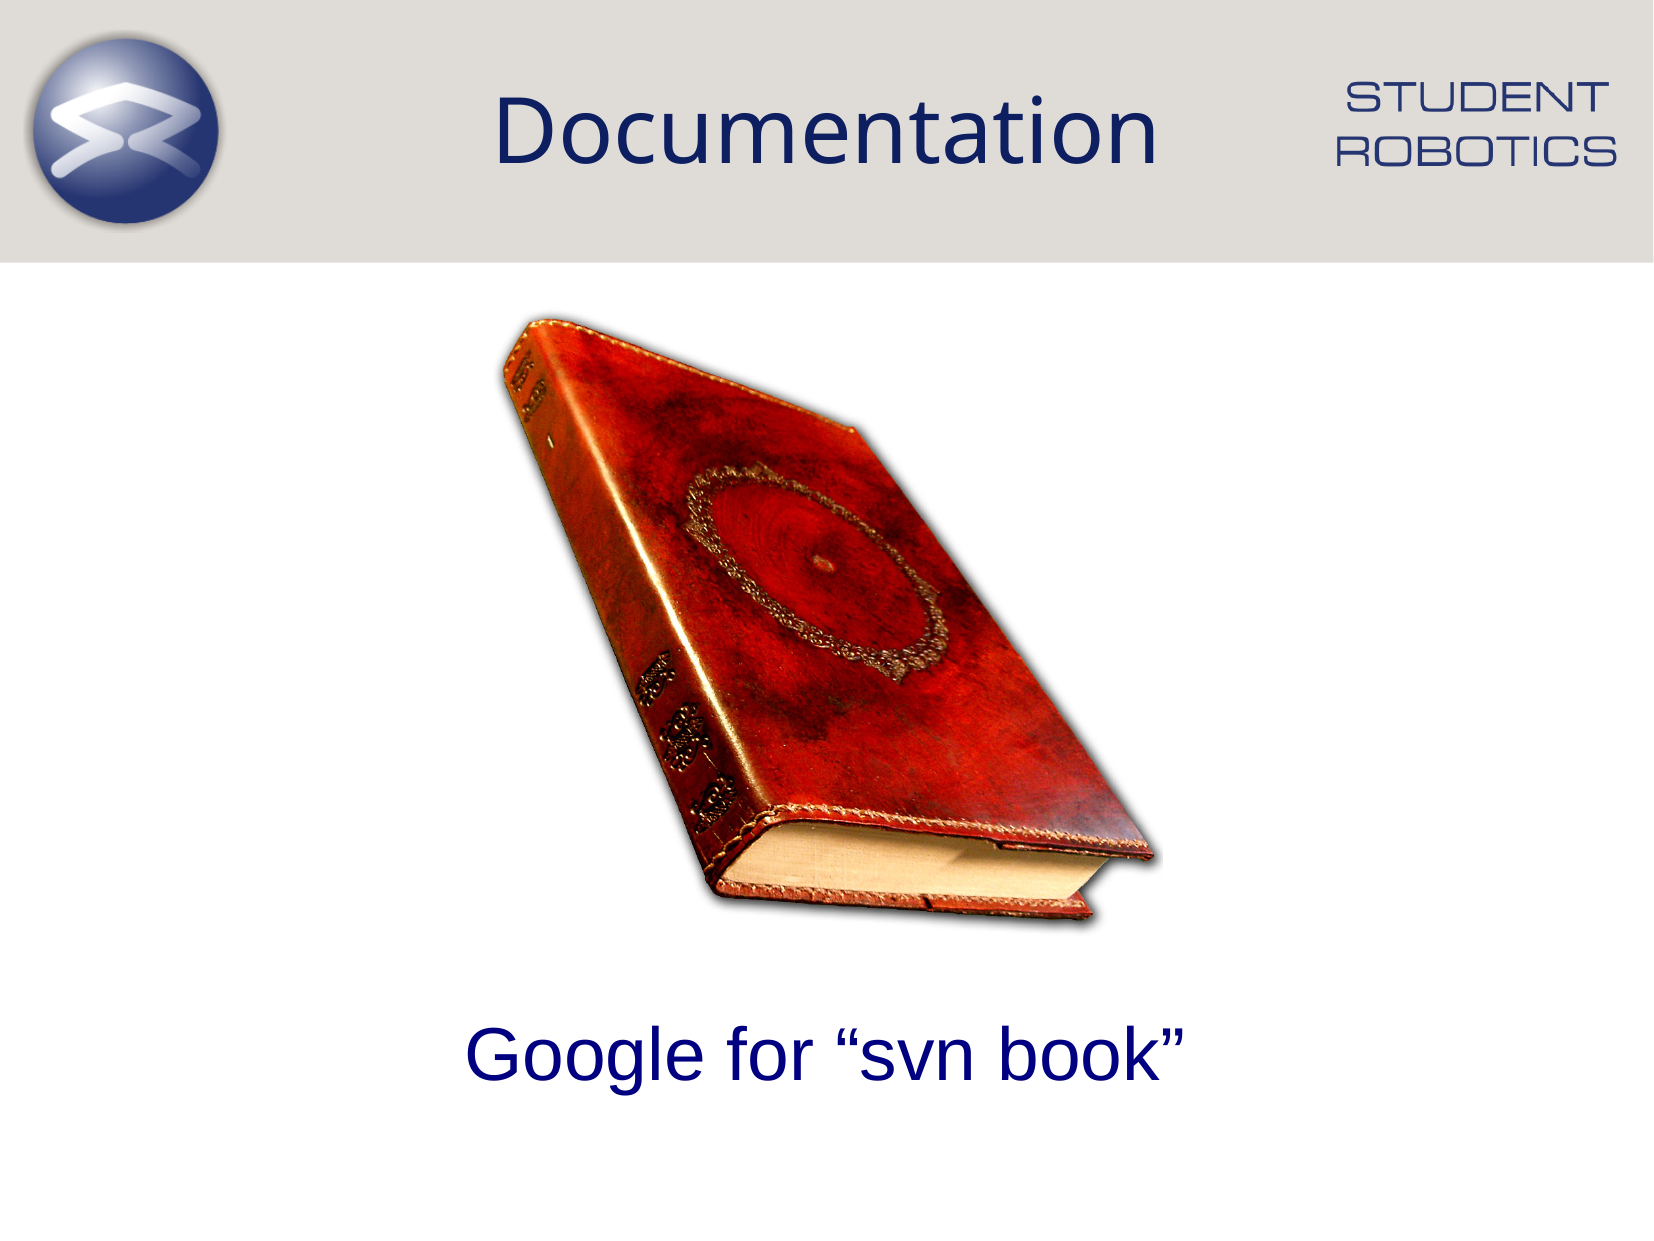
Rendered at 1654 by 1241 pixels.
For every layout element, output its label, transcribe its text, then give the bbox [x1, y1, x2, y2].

picture [487, 299, 1163, 976]
text_box Google for “svn book” [112, 1012, 1538, 1106]
title Documentation [82, 7, 1571, 250]
picture [1571, 68, 1633, 174]
picture [9, 19, 82, 245]
